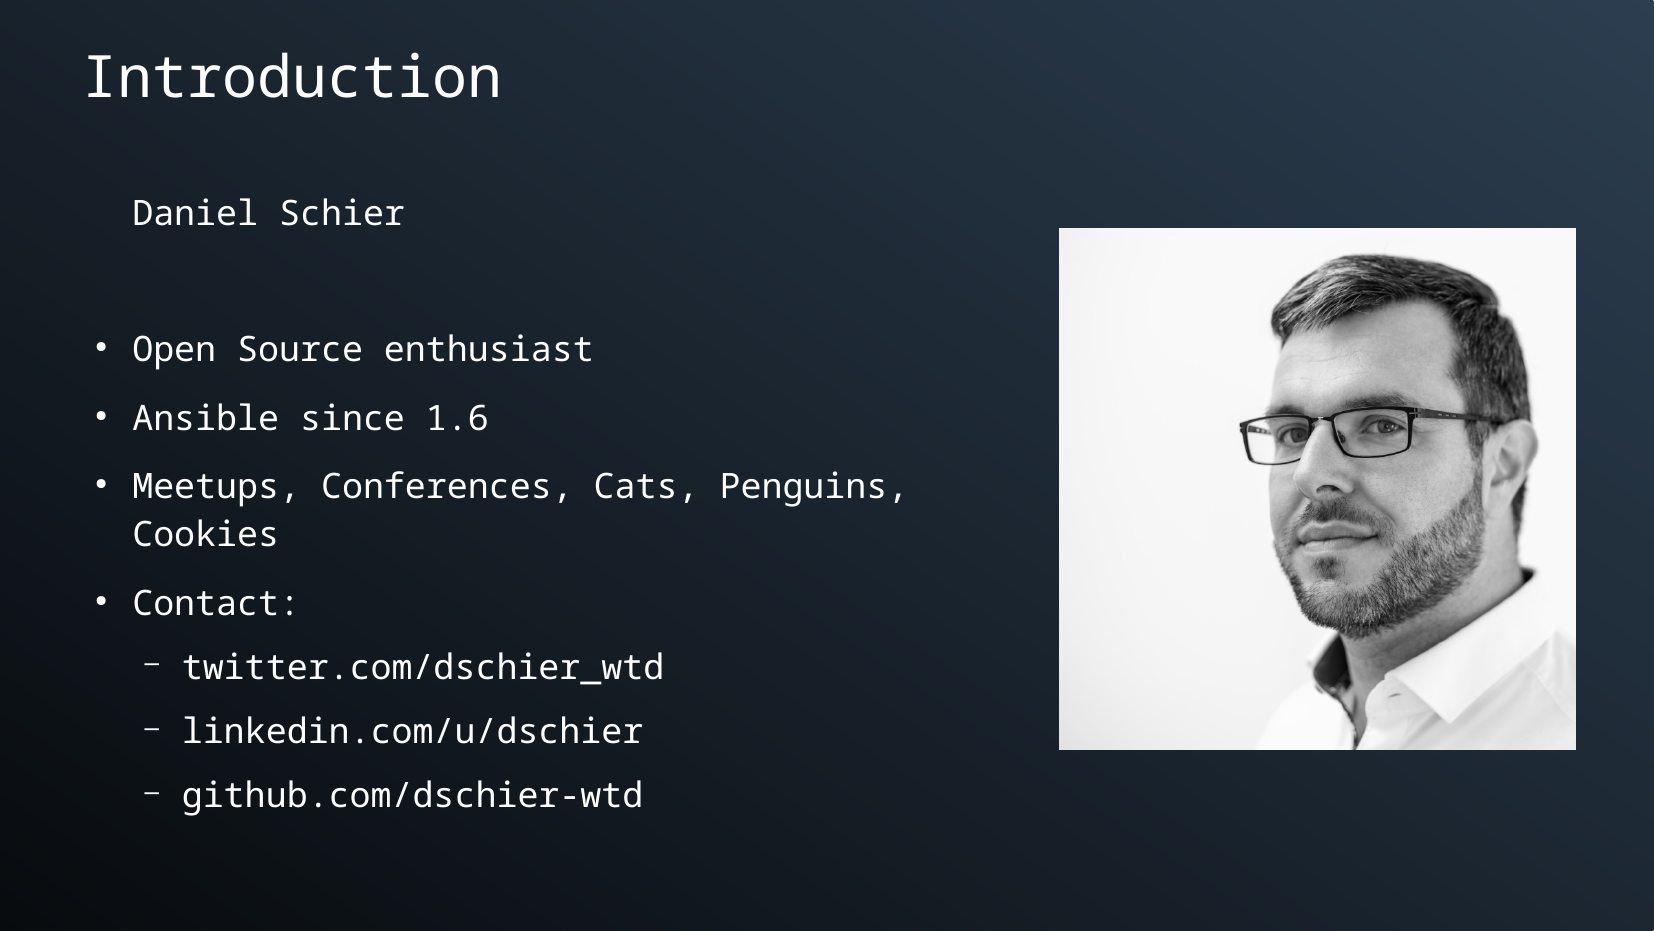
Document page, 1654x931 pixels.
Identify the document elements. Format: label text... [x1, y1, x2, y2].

picture [1059, 228, 1576, 751]
title Introduction [82, 37, 1388, 113]
list Daniel Schier Open Source enthusiast Ansible since 1.6 Meetups, Conferences, Cats, Penguins, Cookies Contact: twitter.com/dschier_wtd linkedin.com/u/dschier github.com/dschier-wtd [82, 187, 1013, 826]
